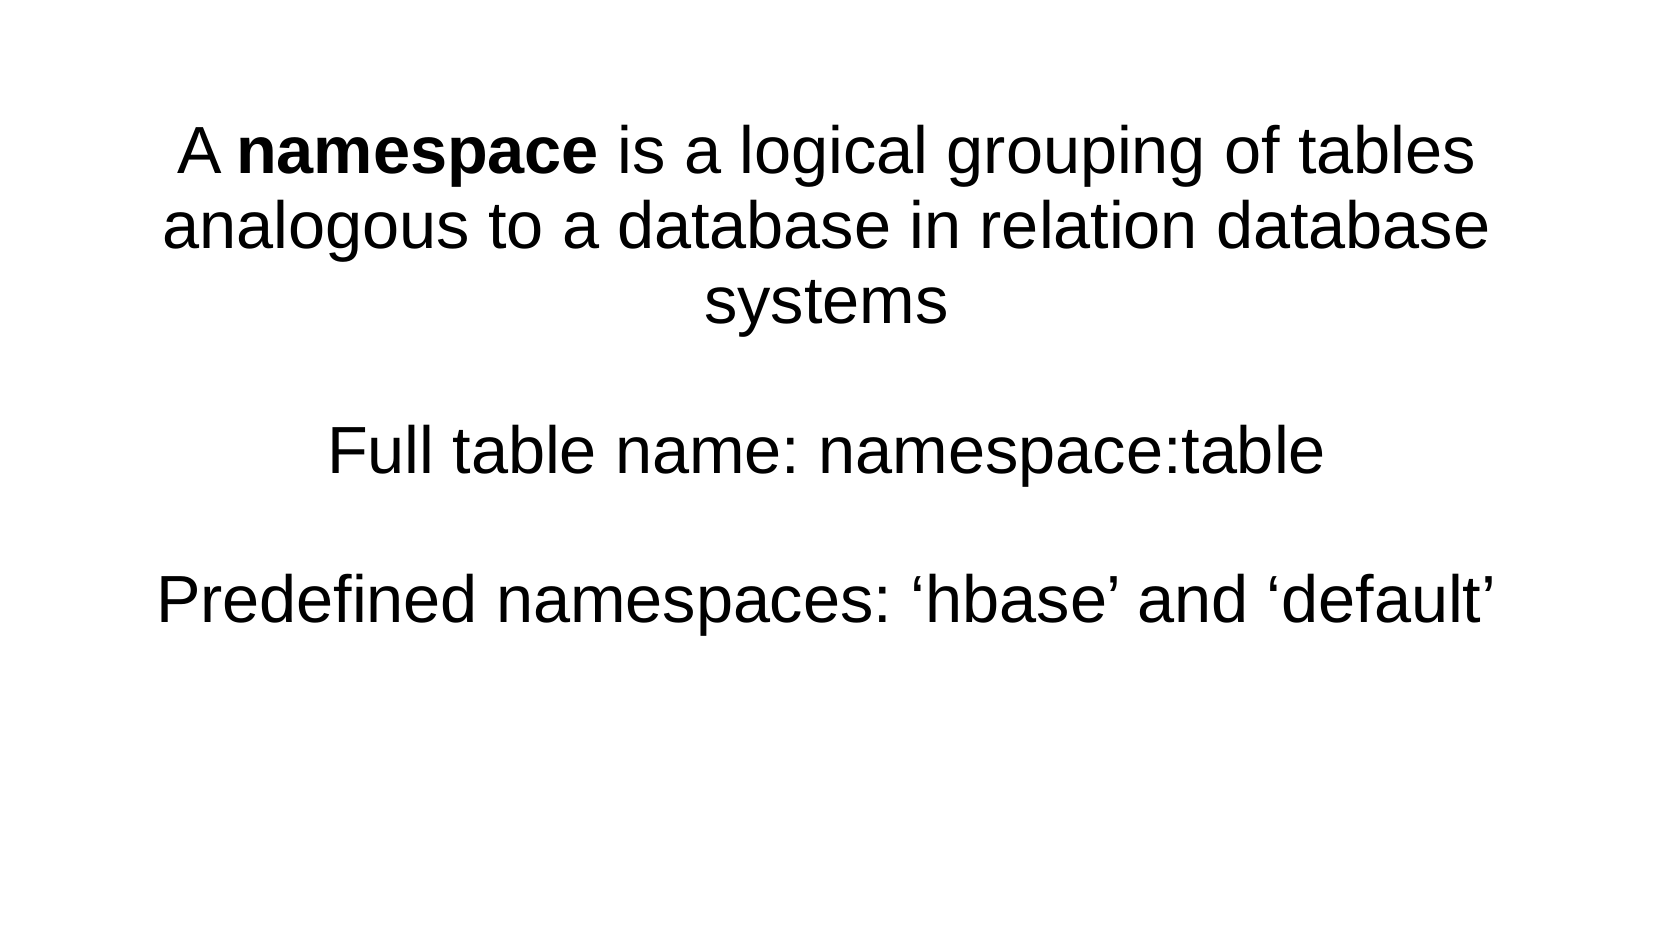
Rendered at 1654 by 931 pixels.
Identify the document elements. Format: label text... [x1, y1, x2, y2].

subtitle A namespace is a logical grouping of tables analogous to a database in relation database systems Full table name: namespace:table Predefined namespaces: ‘hbase’ and ‘default’ [82, 75, 1571, 826]
